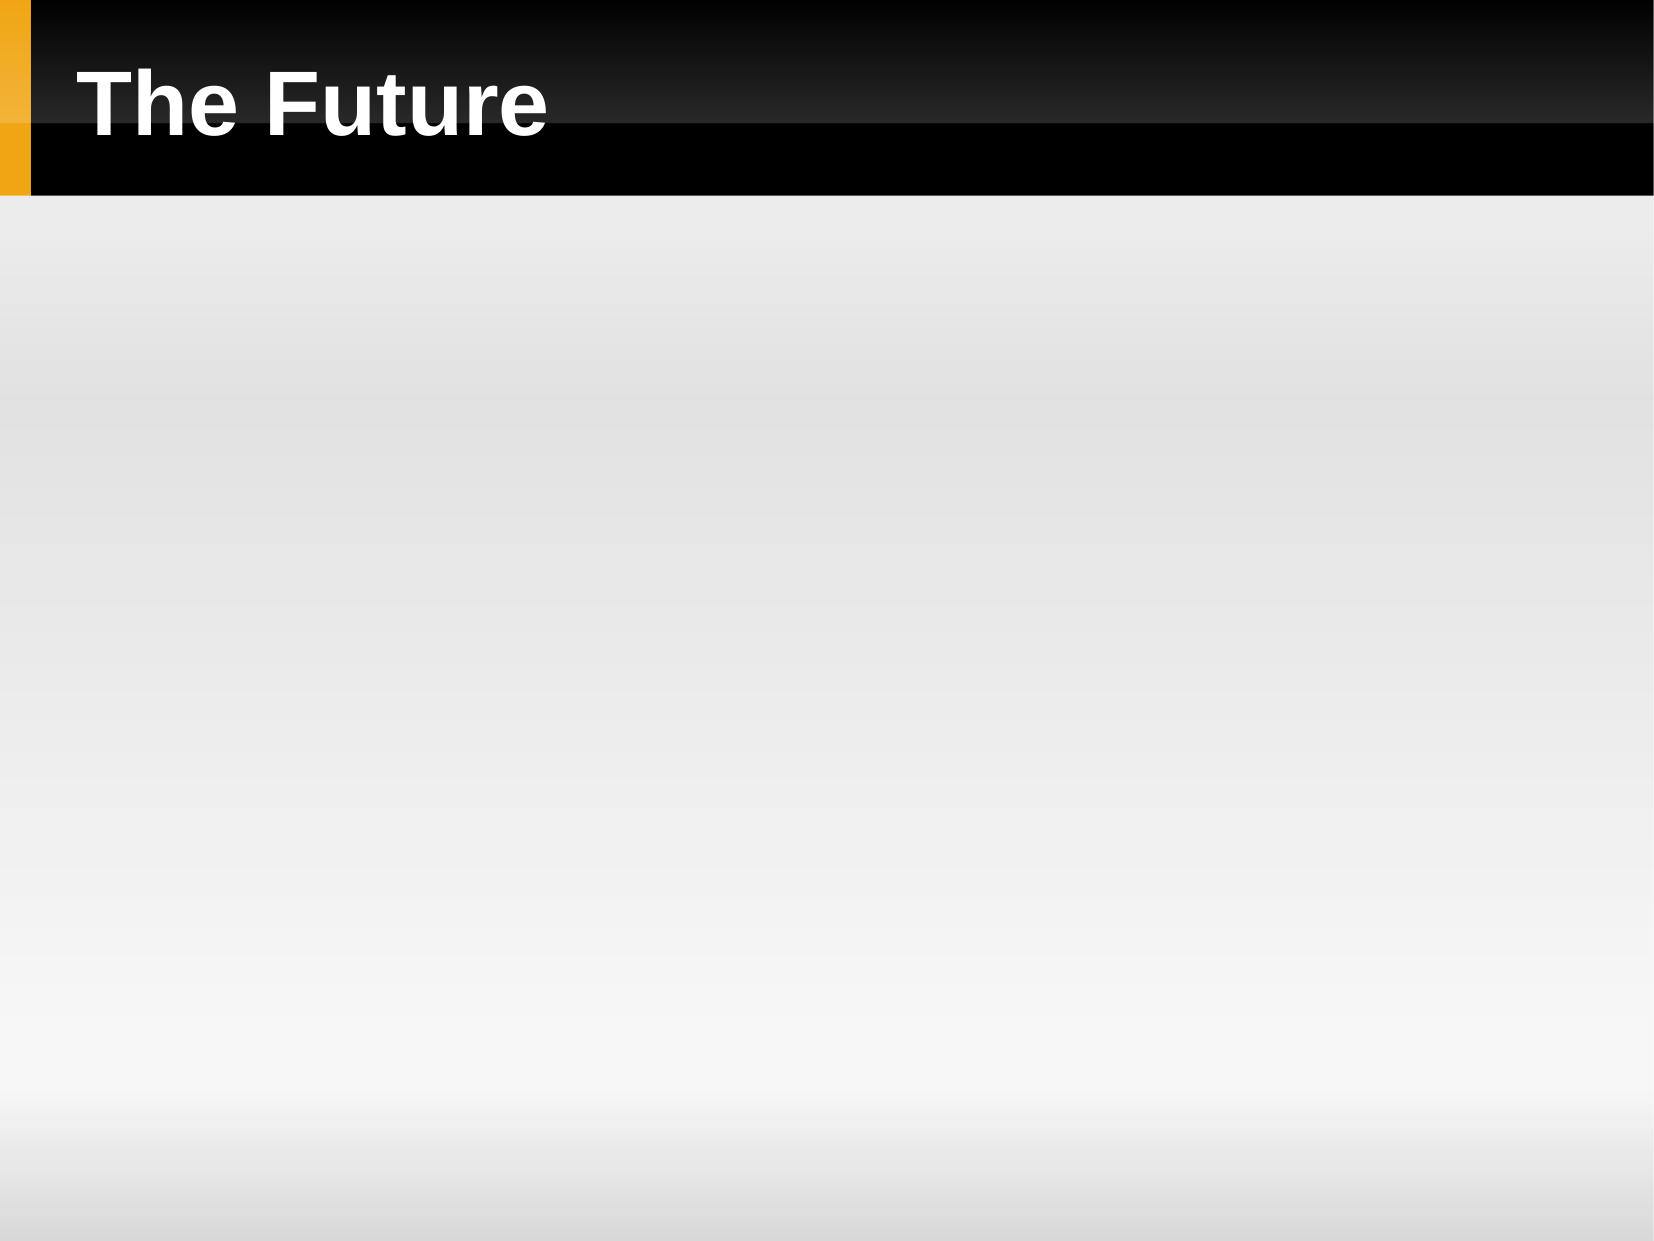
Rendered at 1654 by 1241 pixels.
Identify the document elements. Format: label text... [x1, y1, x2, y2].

picture [0, 0, 1654, 1241]
title The Future [76, 0, 1565, 208]
